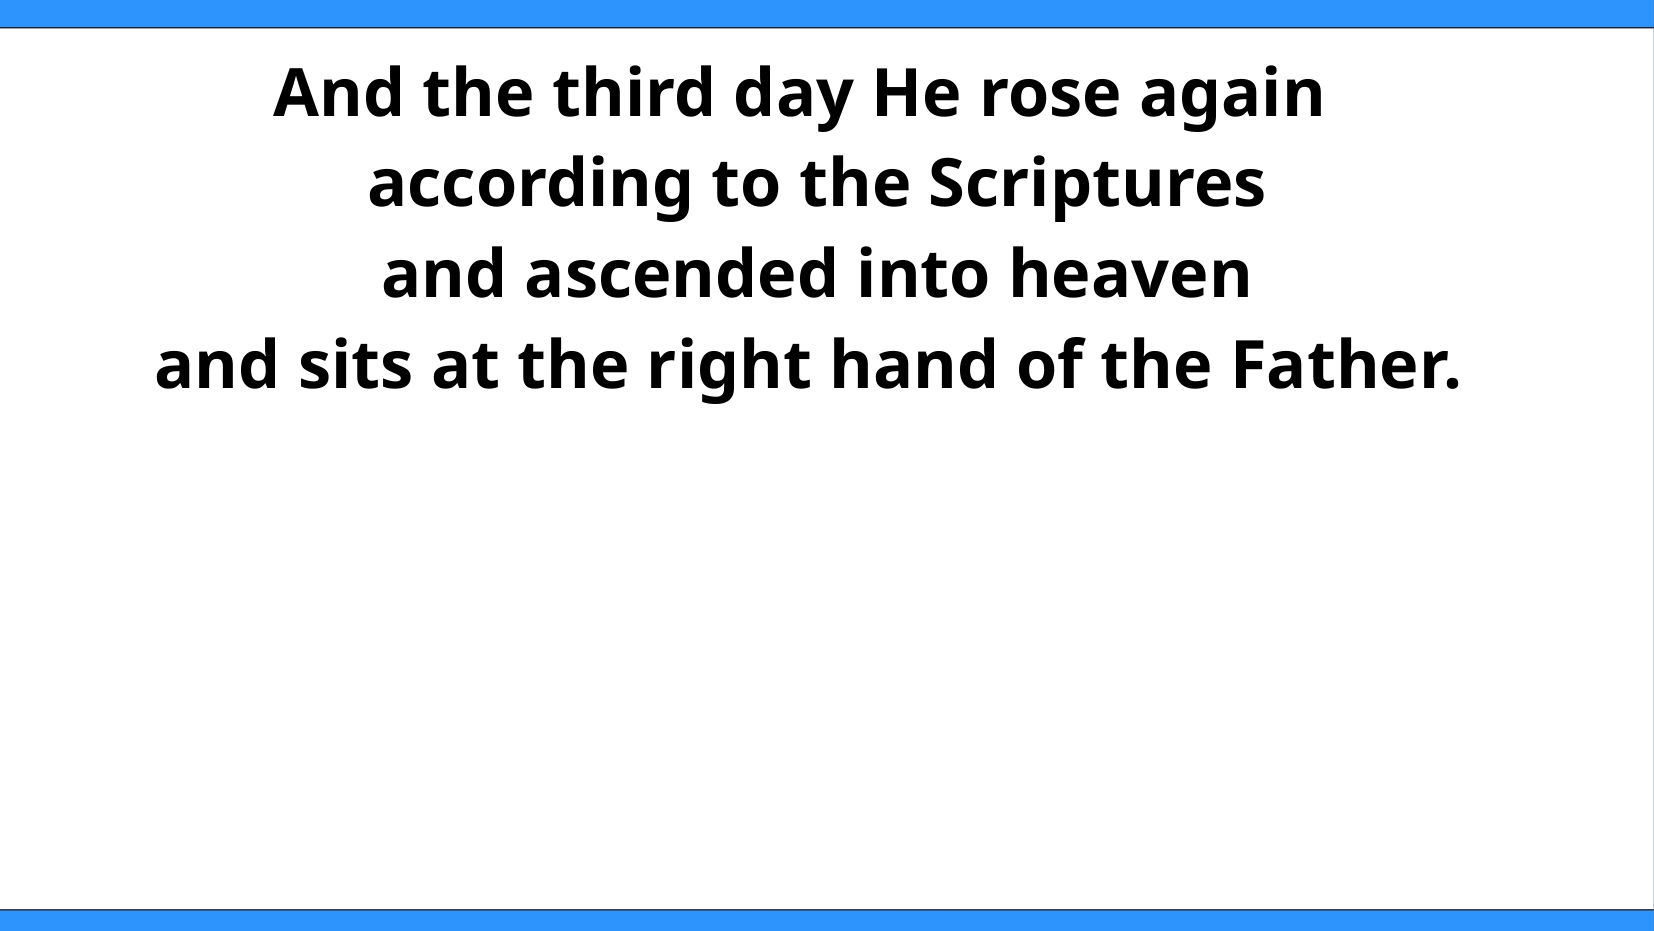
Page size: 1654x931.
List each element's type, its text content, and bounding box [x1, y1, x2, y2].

picture [0, 0, 1654, 931]
text_box And the third day He rose again according to the Scriptures and ascended into heaven and sits at the right hand of the Father. [75, 37, 1561, 451]
